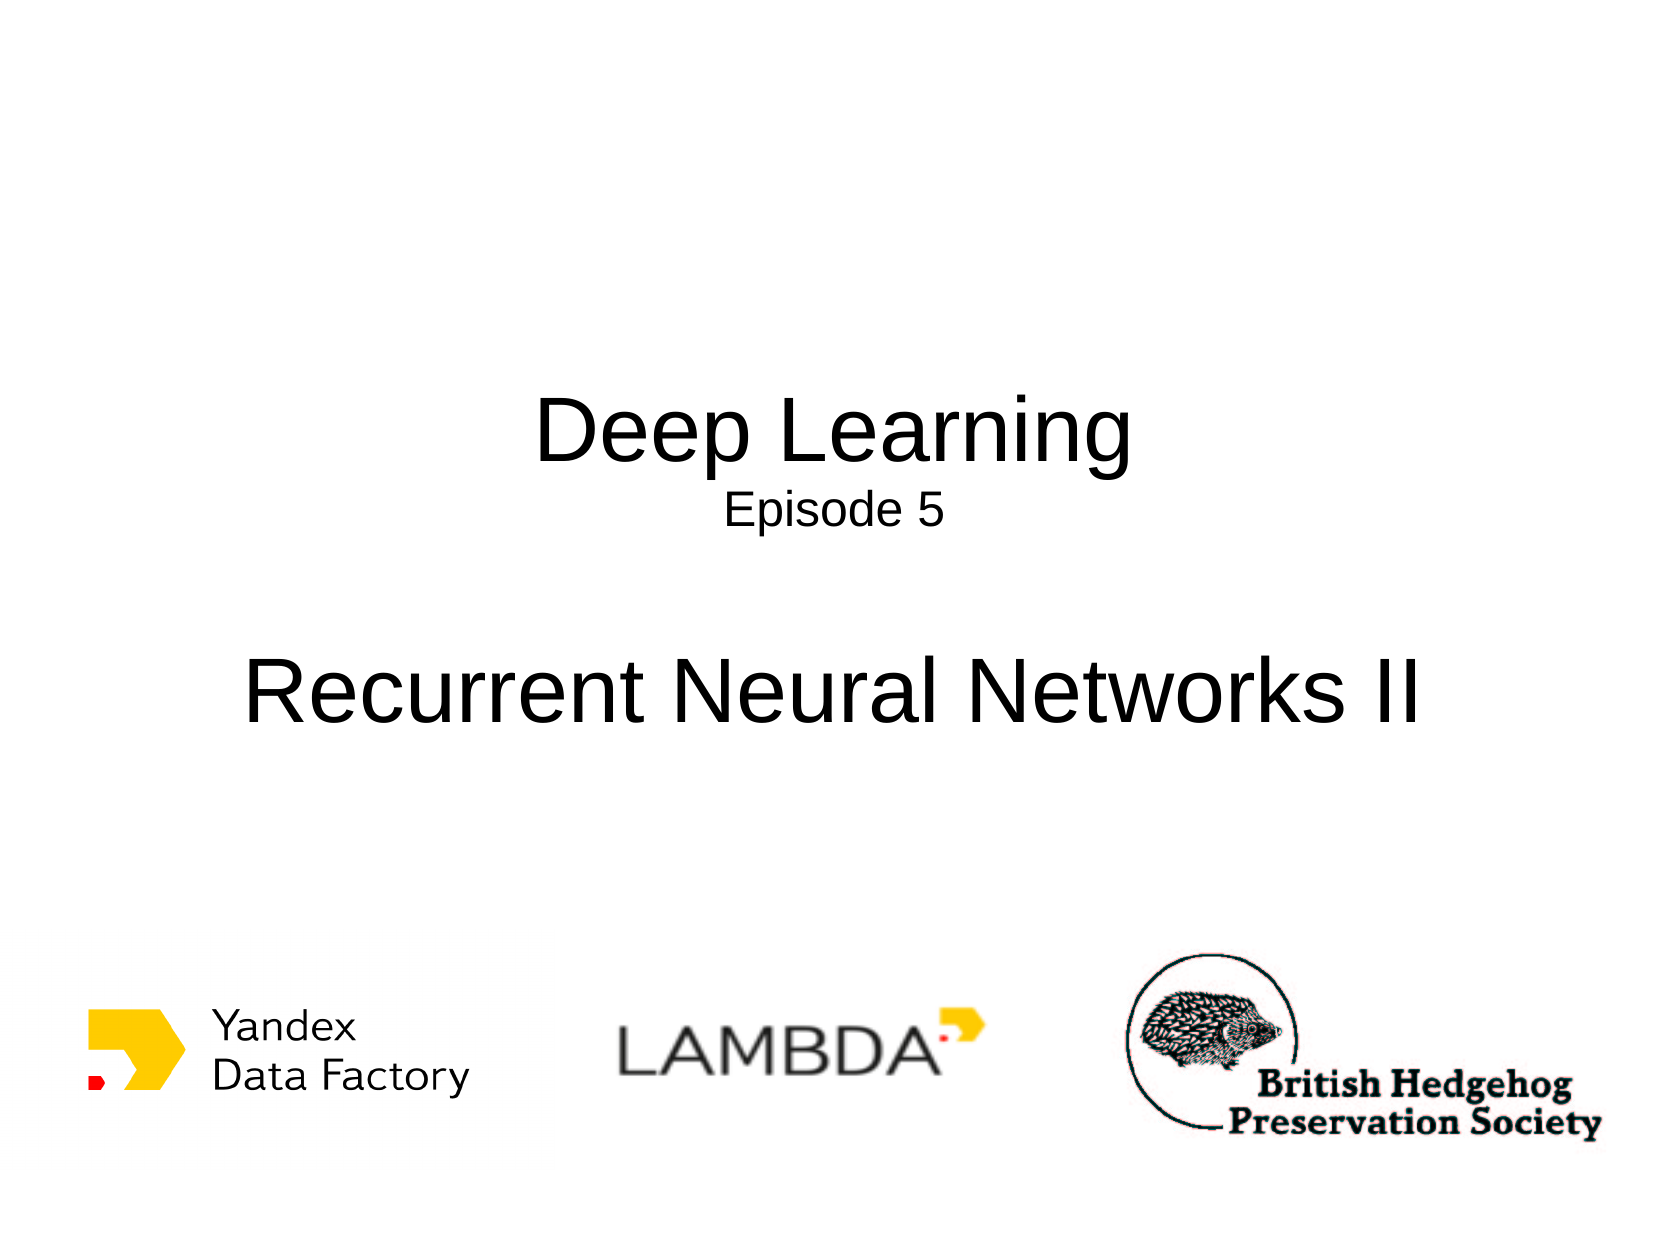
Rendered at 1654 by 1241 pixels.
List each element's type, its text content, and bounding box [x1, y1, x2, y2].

picture [0, 929, 555, 1170]
title Deep Learning Episode 5 Recurrent Neural Networks II [90, 377, 1579, 743]
picture [1049, 869, 1654, 1241]
picture [584, 872, 1005, 1212]
